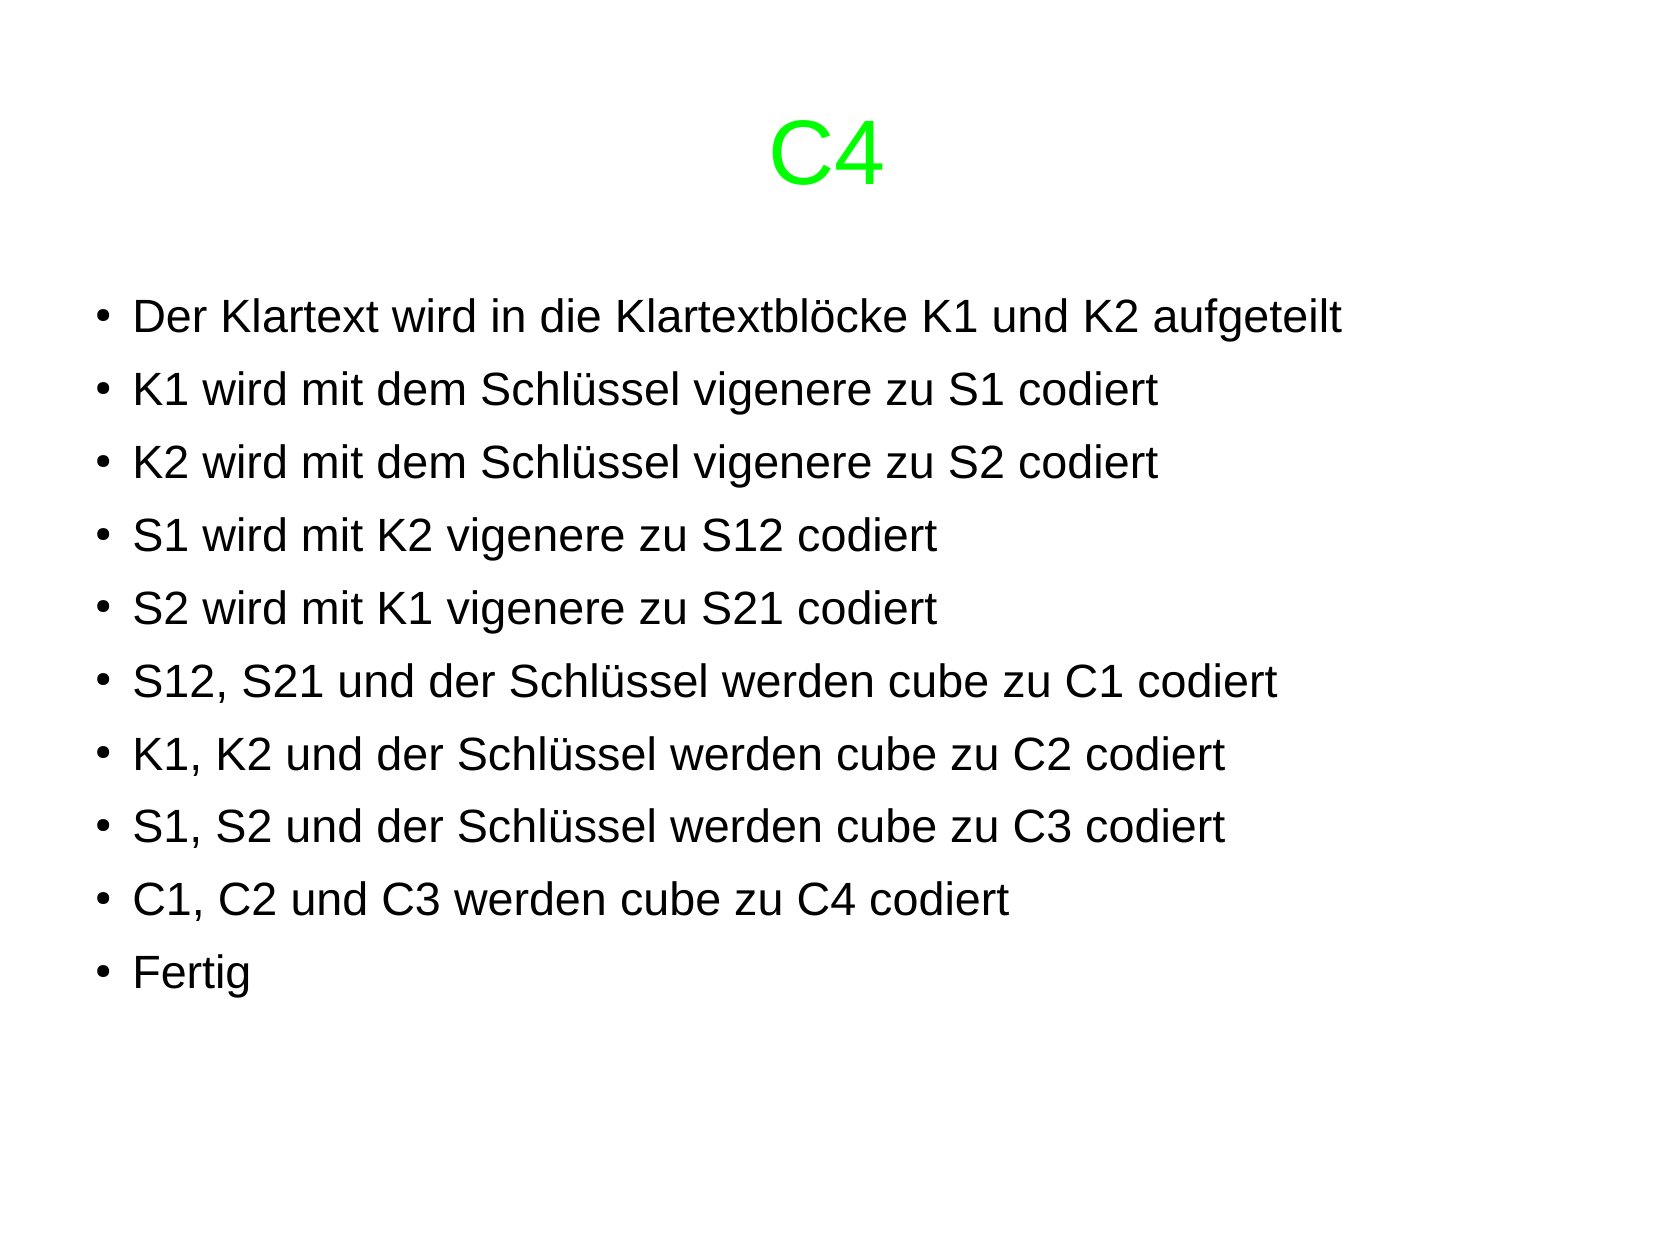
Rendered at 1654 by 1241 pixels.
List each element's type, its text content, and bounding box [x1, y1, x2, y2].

title C4 [82, 49, 1571, 257]
list Der Klartext wird in die Klartextblöcke K1 und K2 aufgeteilt K1 wird mit dem Schlüssel vigenere zu S1 codiert K2 wird mit dem Schlüssel vigenere zu S2 codiert S1 wird mit K2 vigenere zu S12 codiert S2 wird mit K1 vigenere zu S21 codiert S12, S21 und der Schlüssel werden cube zu C1 codiert K1, K2 und der Schlüssel werden cube zu C2 codiert S1, S2 und der Schlüssel werden cube zu C3 codiert C1, C2 und C3 werden cube zu C4 codiert Fertig [82, 290, 1538, 1010]
